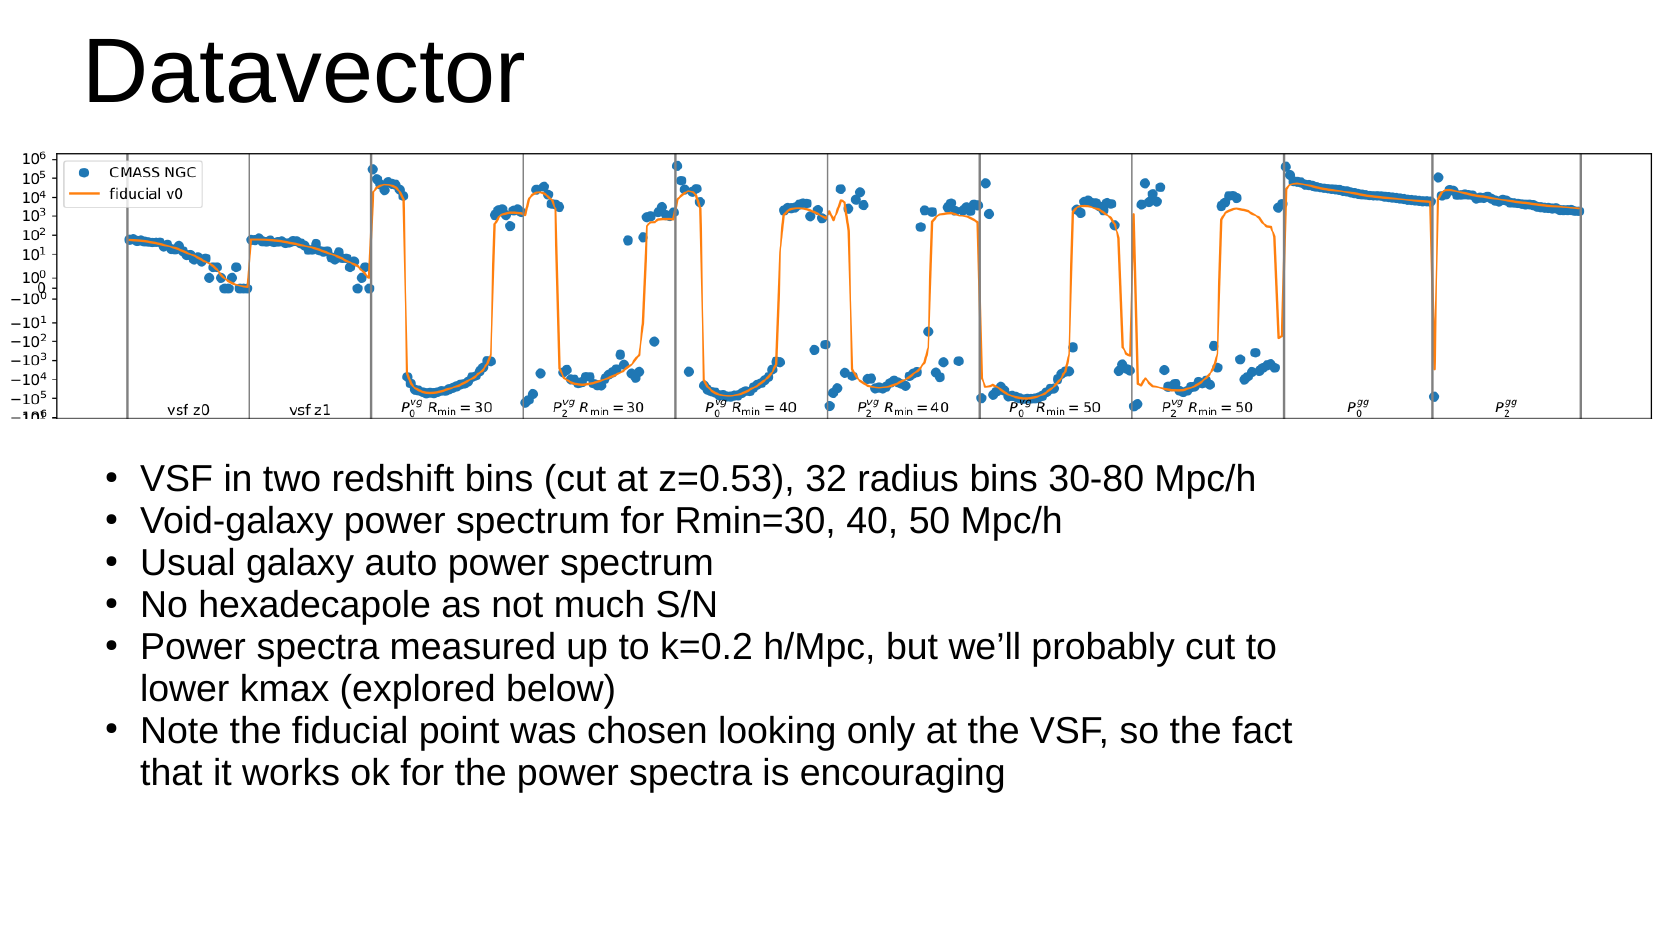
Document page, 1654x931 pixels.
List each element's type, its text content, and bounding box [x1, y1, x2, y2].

title Datavector [82, 19, 1571, 123]
text_box VSF in two redshift bins (cut at z=0.53), 32 radius bins 30-80 Mpc/h Void-galaxy power spectrum for Rmin=30, 40, 50 Mpc/h Usual galaxy auto power spectrum No hexadecapole as not much S/N Power spectra measured up to k=0.2 h/Mpc, but we’ll probably cut to lower kmax (explored below) Note the fiducial point was chosen looking only at the VSF, so the fact that it works ok for the power spectra is encouraging [90, 450, 1351, 801]
picture [0, 145, 1654, 419]
